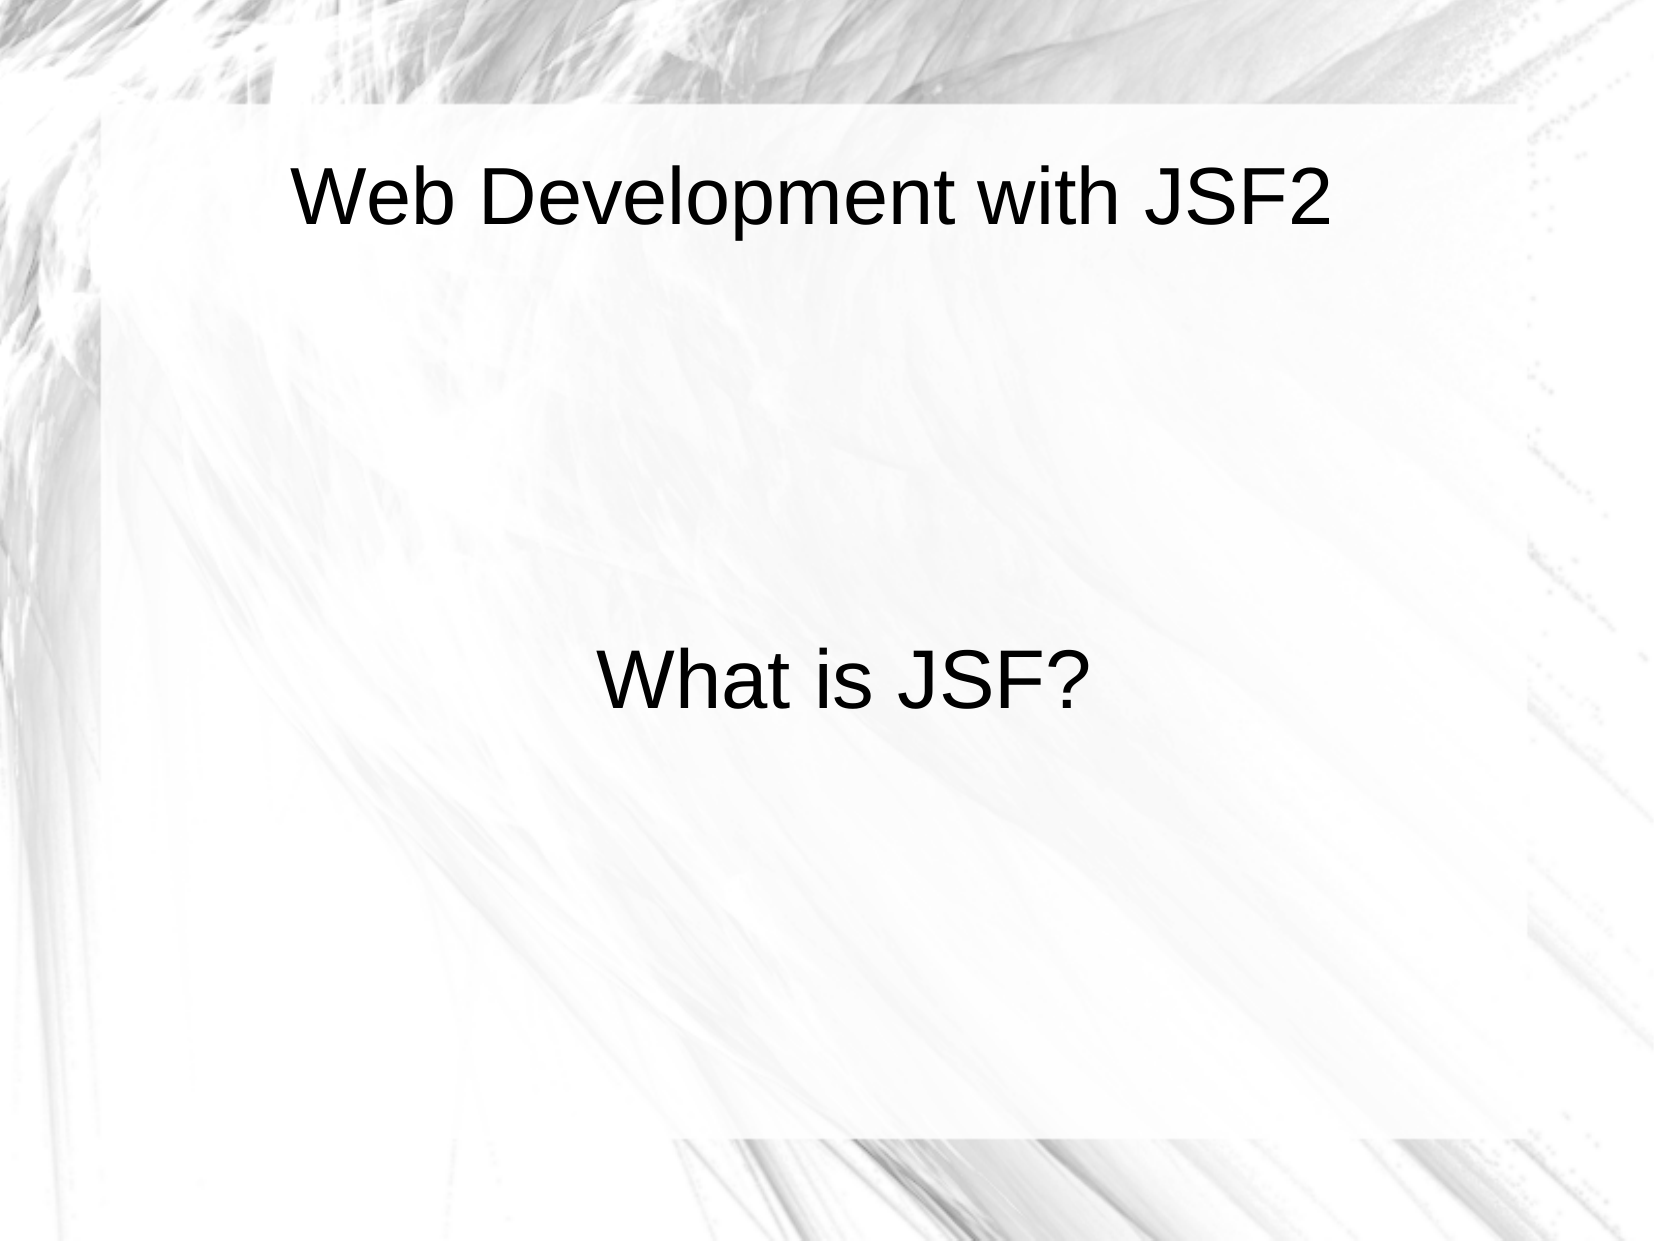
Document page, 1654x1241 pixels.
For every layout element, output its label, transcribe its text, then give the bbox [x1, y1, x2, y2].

picture [0, 0, 1654, 1241]
subtitle What is JSF? [118, 319, 1571, 1040]
title Web Development with JSF2 [118, 112, 1506, 281]
